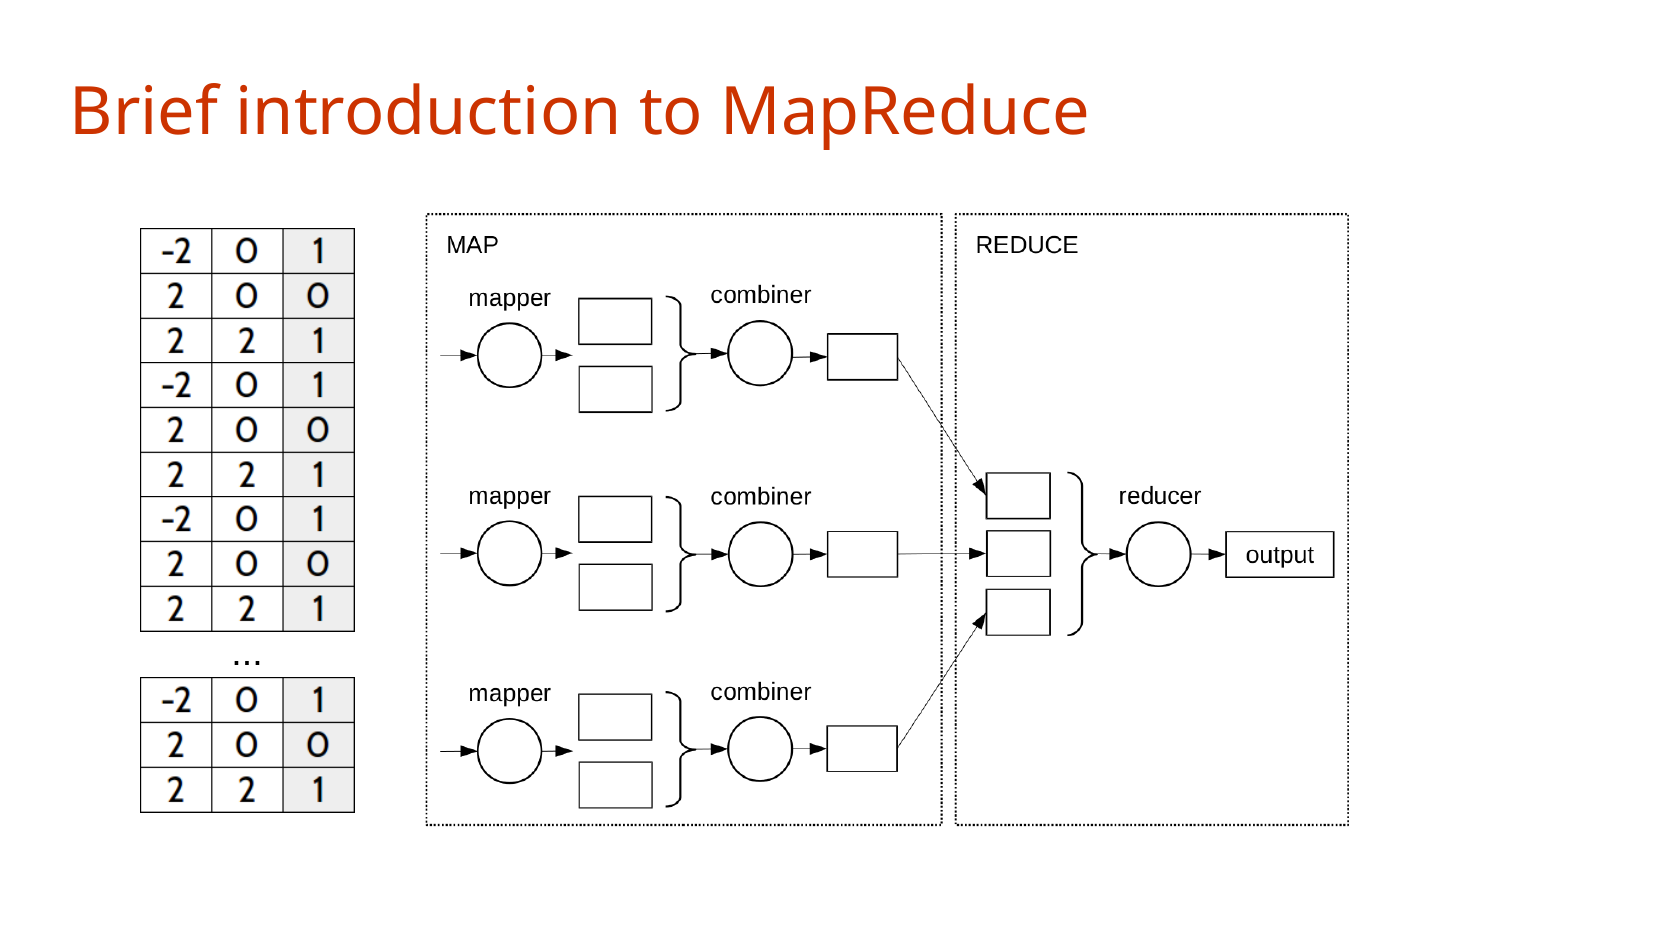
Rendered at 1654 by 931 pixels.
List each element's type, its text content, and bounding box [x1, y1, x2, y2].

picture [423, 209, 1352, 827]
text_box Brief introduction to MapReduce [54, 55, 994, 152]
text_box ... [216, 623, 278, 681]
picture [140, 677, 355, 813]
picture [140, 228, 355, 632]
